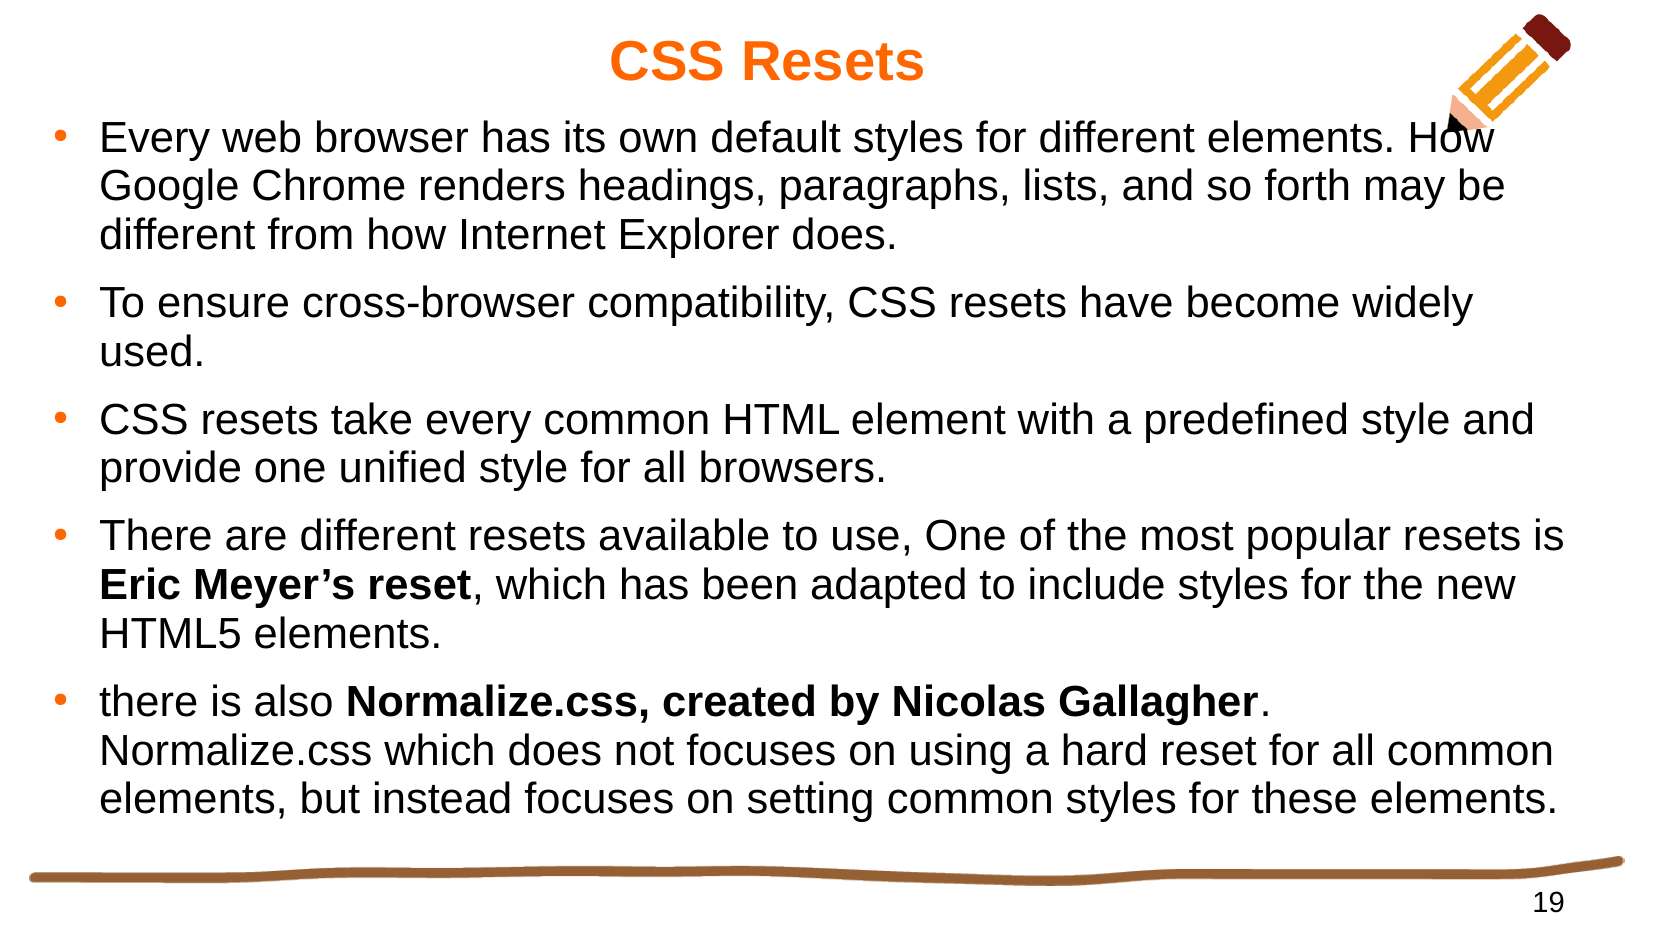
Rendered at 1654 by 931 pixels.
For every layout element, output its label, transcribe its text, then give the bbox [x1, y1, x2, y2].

picture [1447, 14, 1571, 112]
picture [29, 856, 1625, 886]
title CSS Resets [88, 9, 1447, 112]
list Every web browser has its own default styles for different elements. How Google Chrome renders headings, paragraphs, lists, and so forth may be different from how Internet Explorer does. To ensure cross-browser compatibility, CSS resets have become widely used. CSS resets take every common HTML element with a predefined style and provide one unified style for all browsers. There are different resets available to use, One of the most popular resets is Eric Meyer’s reset, which has been adapted to include styles for the new HTML5 elements. there is also Normalize.css, created by Nicolas Gallagher. Normalize.css which does not focuses on using a hard reset for all common elements, but instead focuses on setting common styles for these elements. [37, 112, 1576, 857]
